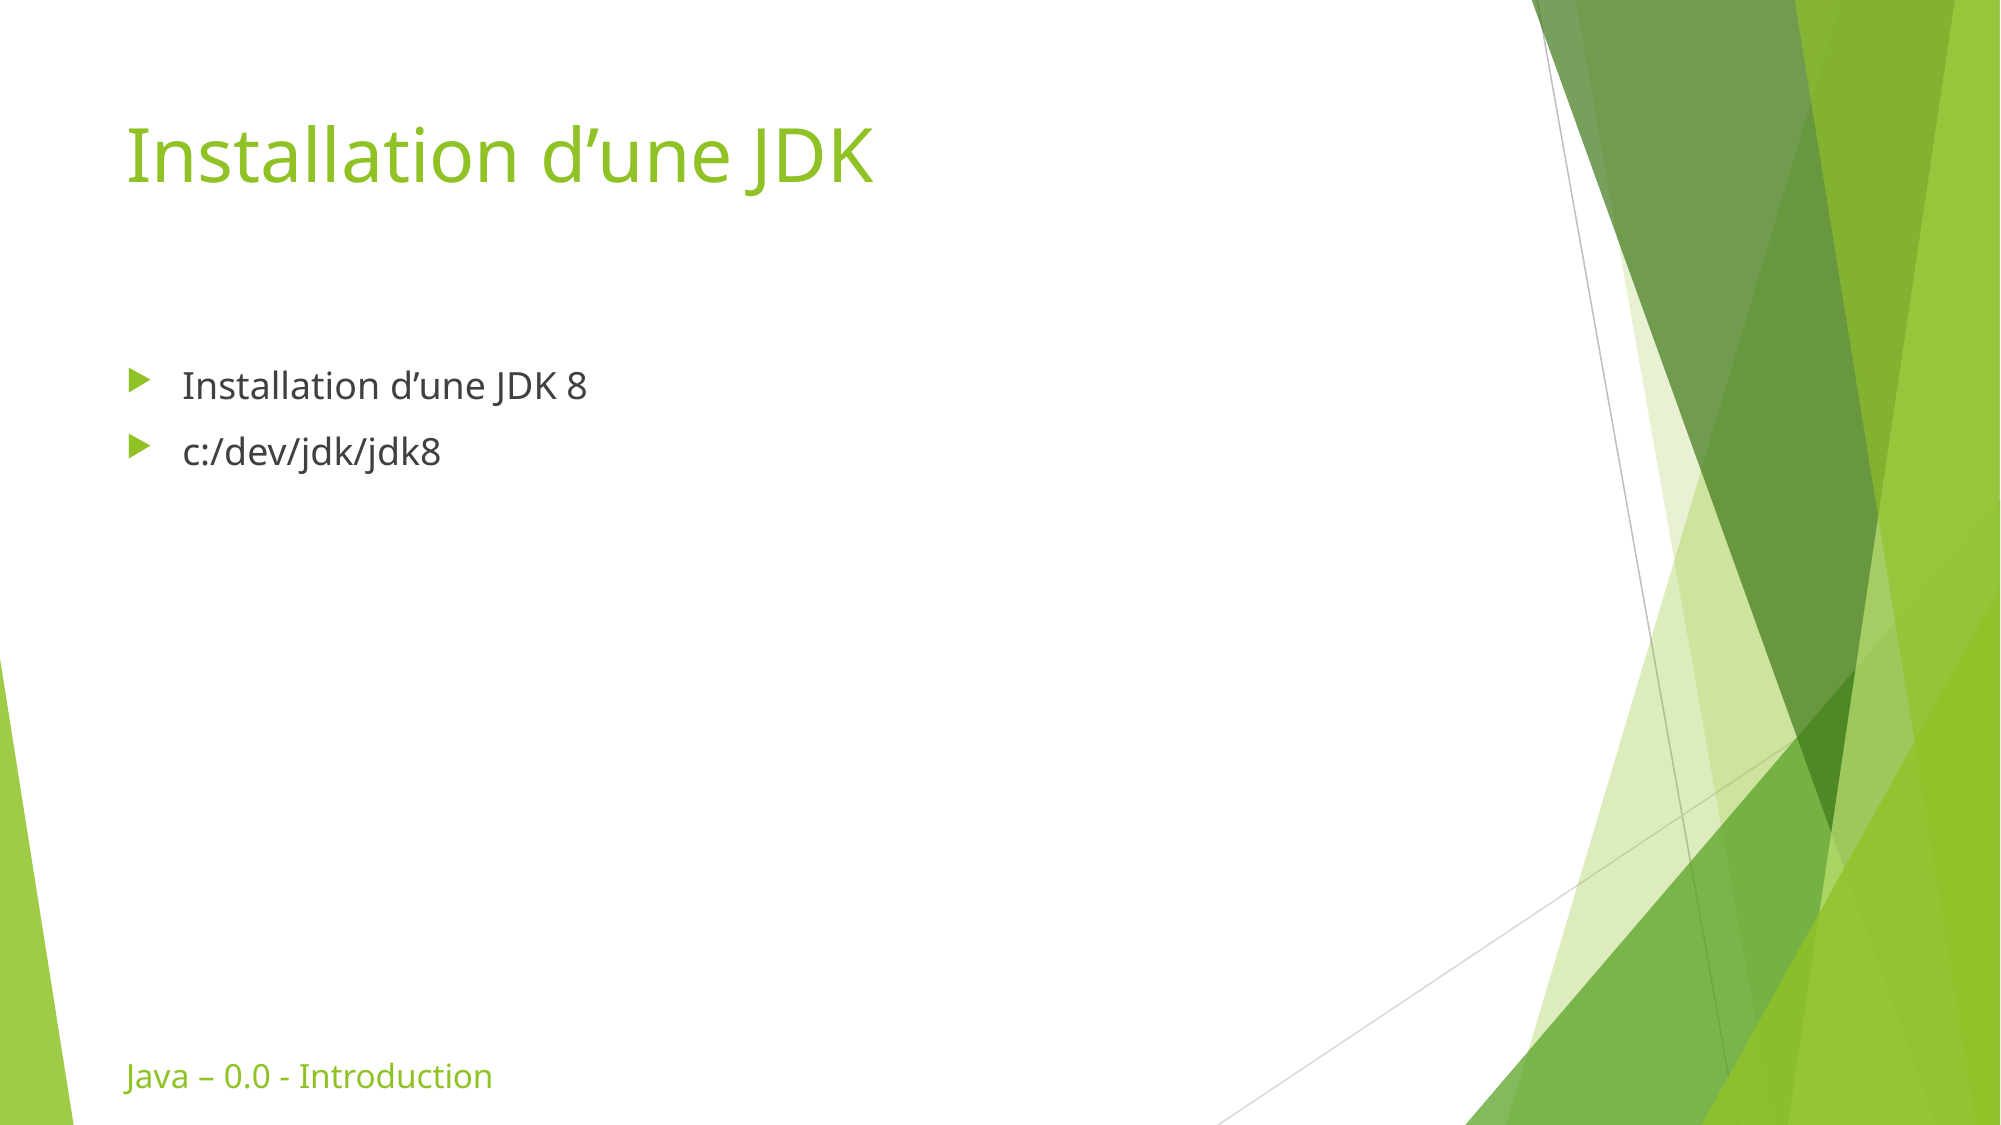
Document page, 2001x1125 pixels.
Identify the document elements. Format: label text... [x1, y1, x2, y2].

title Installation d’une JDK [111, 99, 1522, 317]
list Installation d’une JDK 8 c:/dev/jdk/jdk8 [111, 354, 1522, 992]
text_box Java – 0.0 - Introduction [111, 1047, 1094, 1109]
